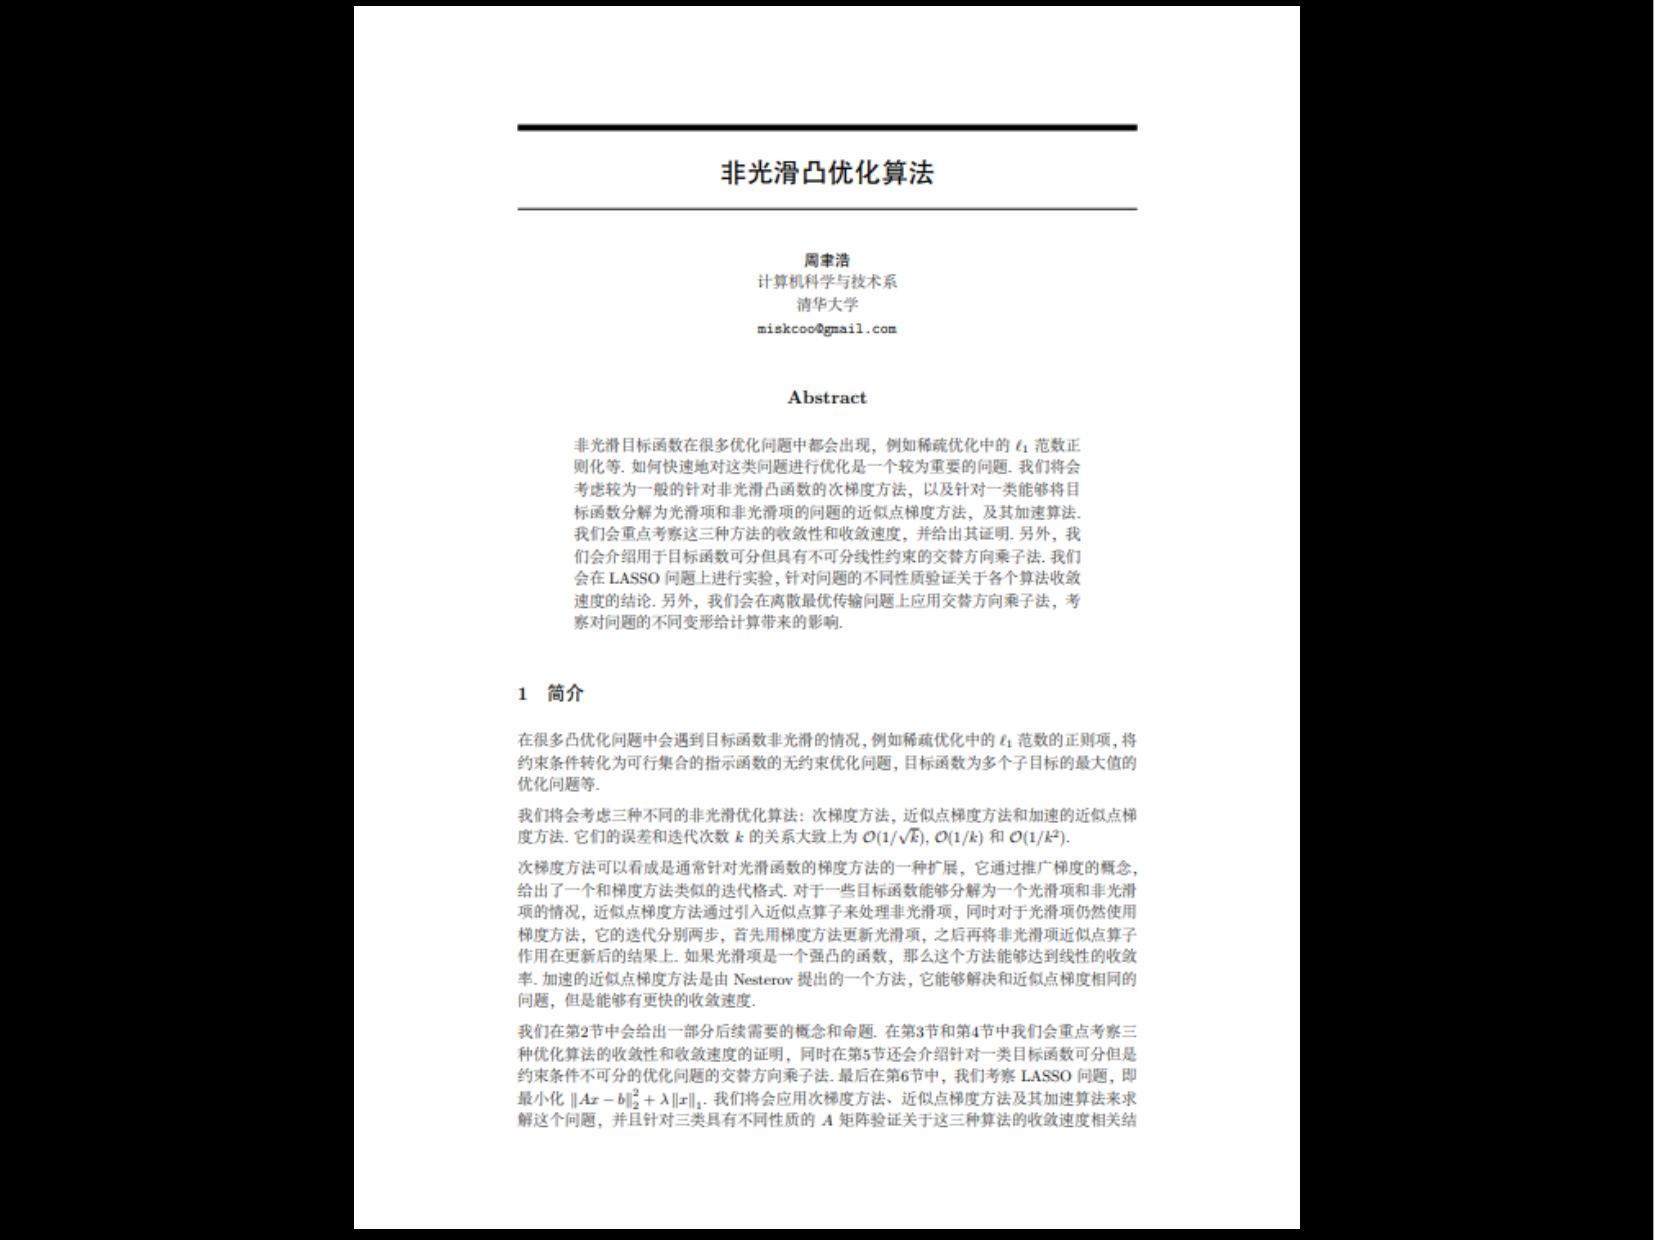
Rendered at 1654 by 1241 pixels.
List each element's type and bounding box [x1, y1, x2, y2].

picture [354, 6, 1300, 1229]
